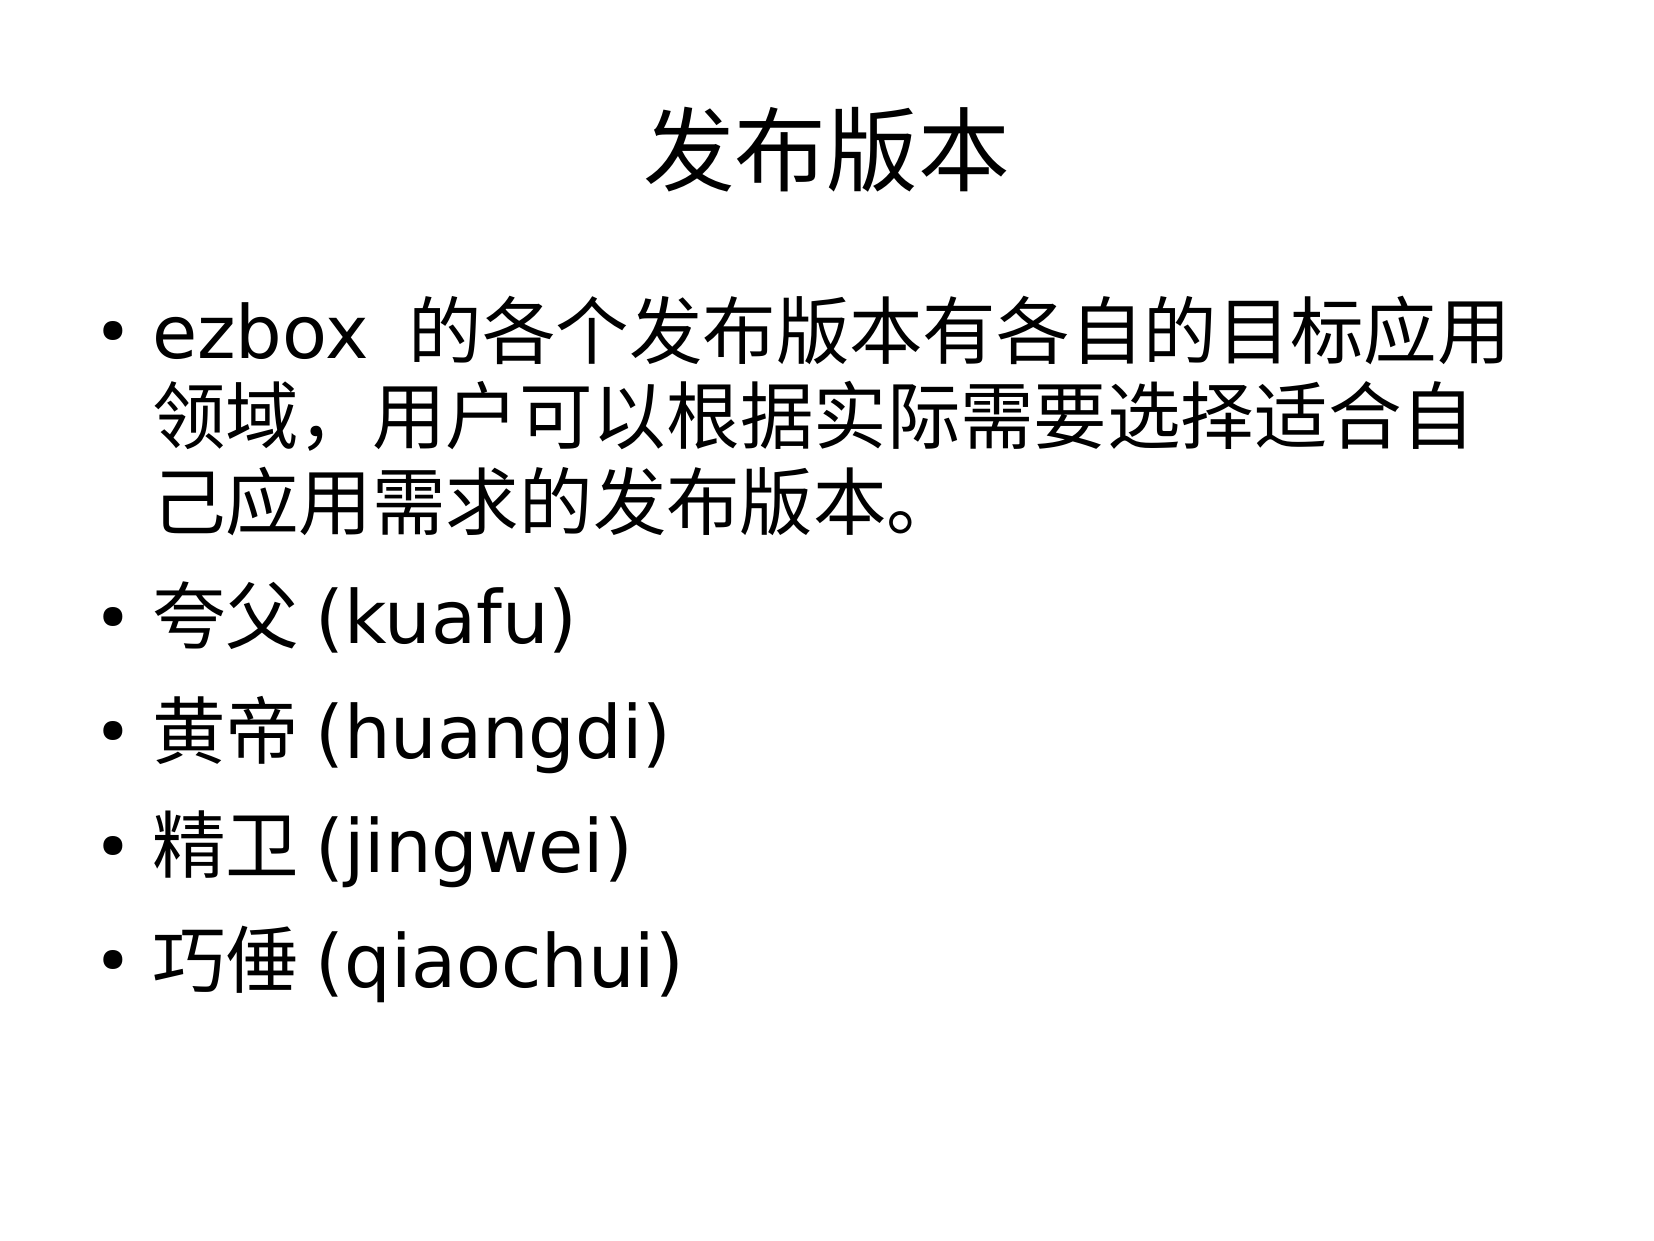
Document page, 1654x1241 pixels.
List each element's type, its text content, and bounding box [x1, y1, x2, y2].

title 发布版本 [82, 49, 1571, 257]
list ezbox 的各个发布版本有各自的目标应用领域，用户可以根据实际需要选择适合自己应用需求的发布版本。 夸父(kuafu) 黄帝(huangdi) 精卫(jingwei) 巧倕(qiaochui) [82, 290, 1538, 1010]
